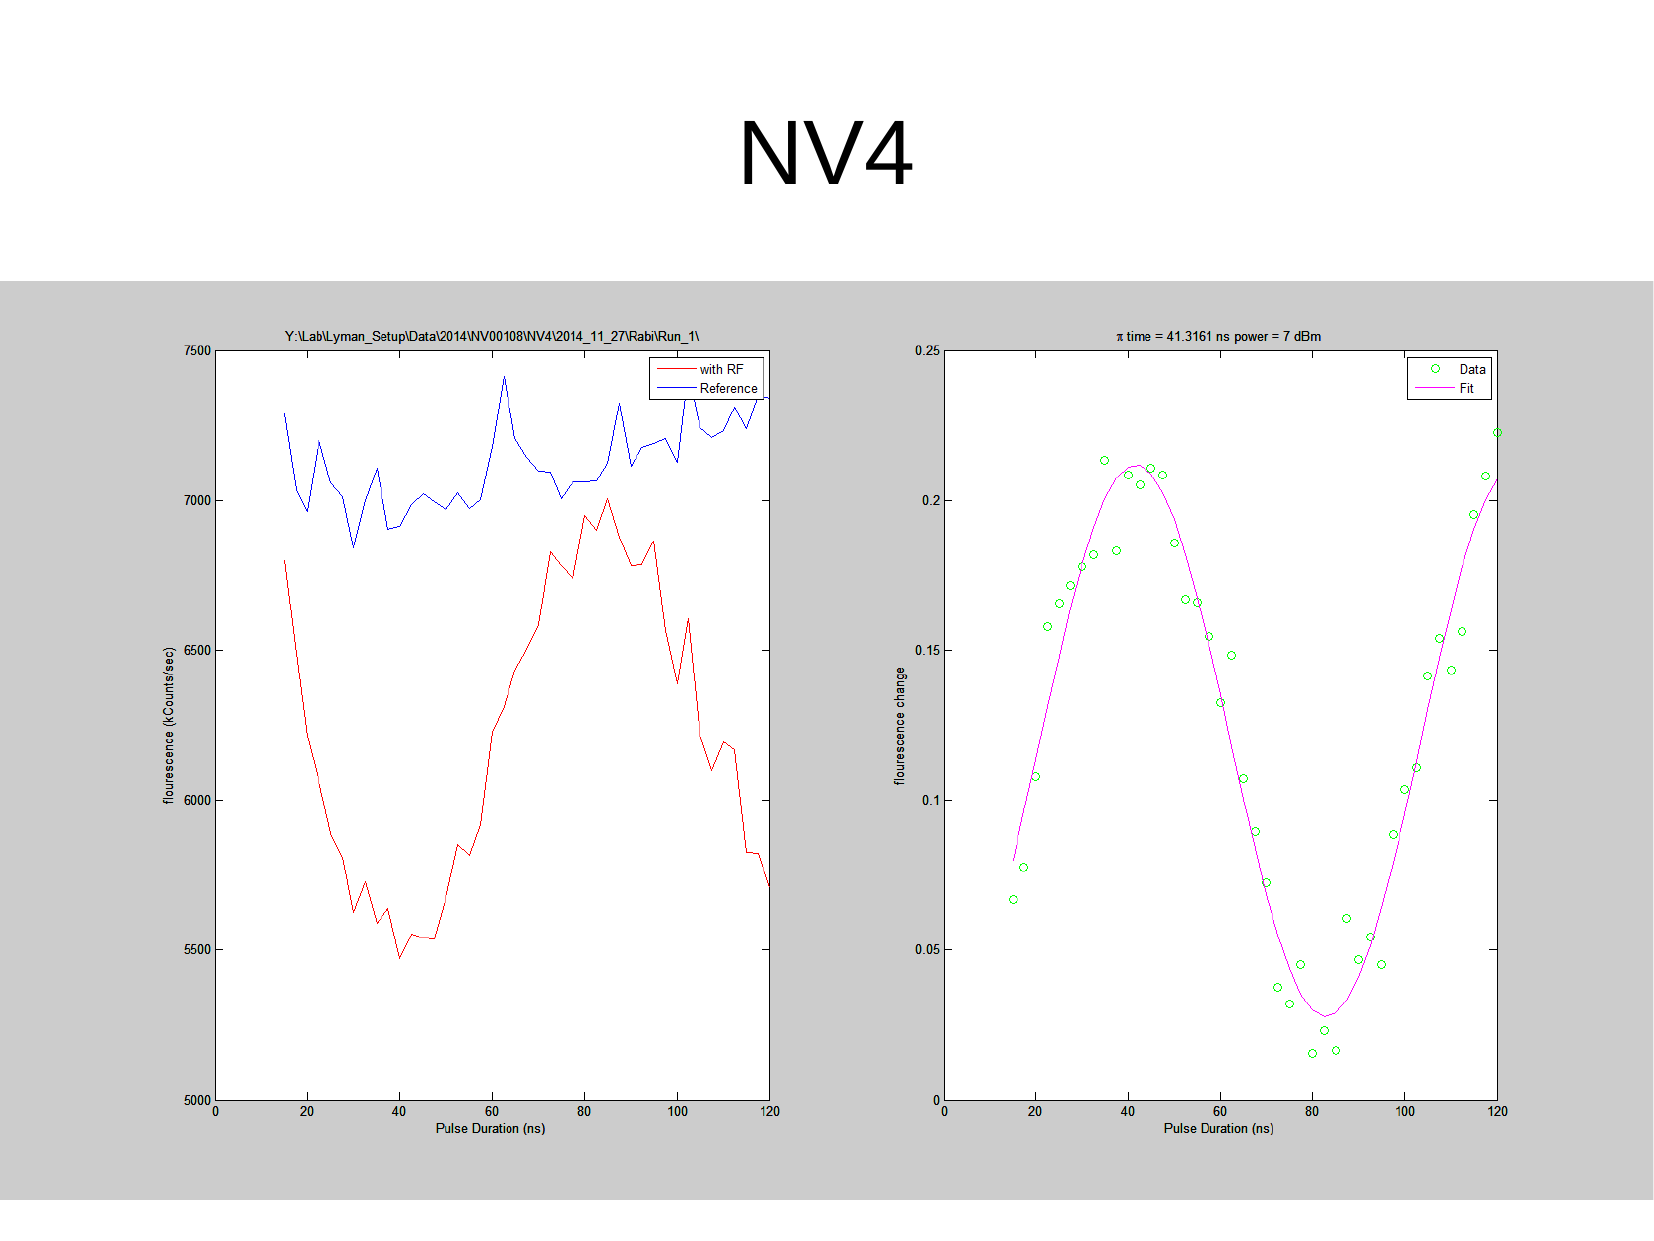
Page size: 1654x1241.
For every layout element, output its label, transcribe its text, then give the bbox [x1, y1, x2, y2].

picture [0, 280, 1654, 1201]
title NV4 [82, 49, 1571, 257]
